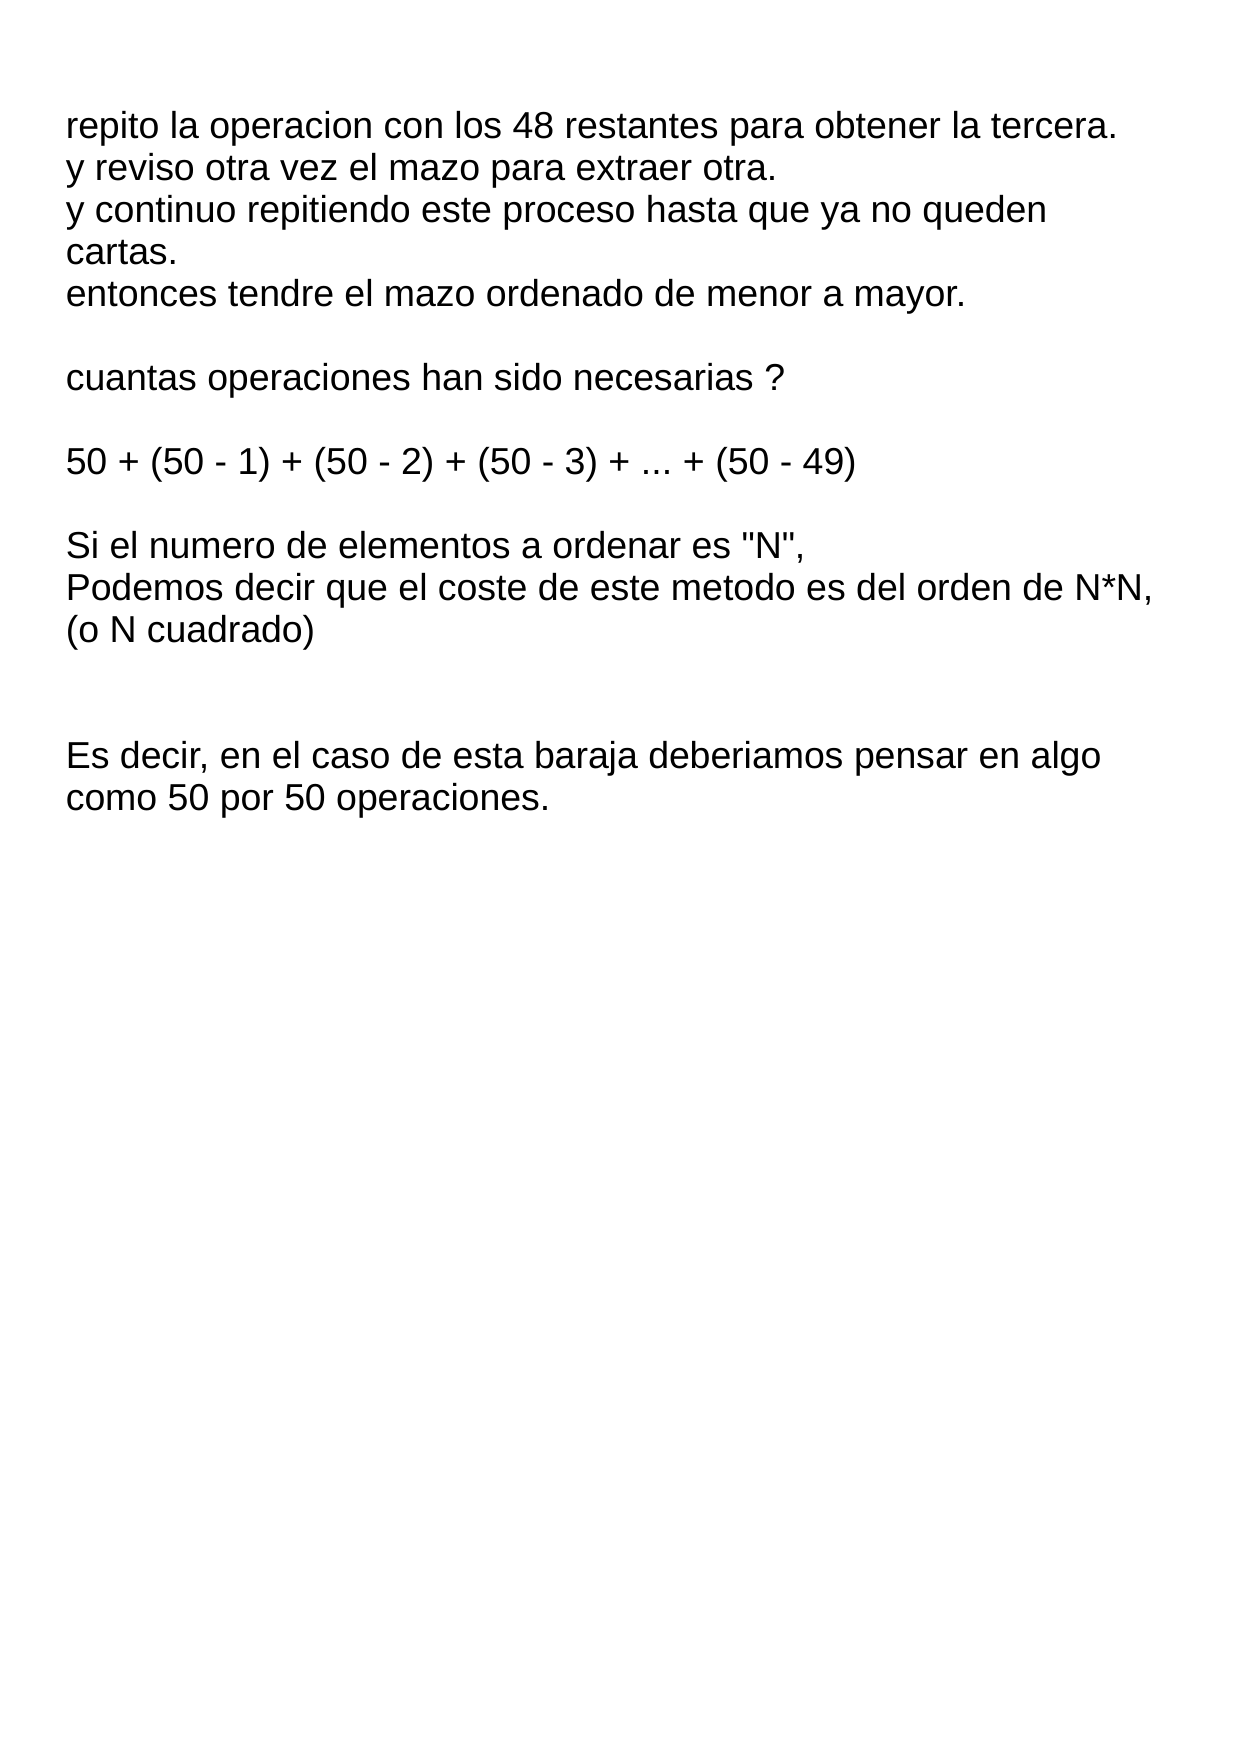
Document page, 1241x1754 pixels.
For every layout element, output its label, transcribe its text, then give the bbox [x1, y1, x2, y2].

text_box repito la operacion con los 48 restantes para obtener la tercera. y reviso otra vez el mazo para extraer otra. y continuo repitiendo este proceso hasta que ya no queden cartas. entonces tendre el mazo ordenado de menor a mayor. cuantas operaciones han sido necesarias ? 50 + (50 - 1) + (50 - 2) + (50 - 3) + ... + (50 - 49) Si el numero de elementos a ordenar es "N", Podemos decir que el coste de este metodo es del orden de N*N, (o N cuadrado) Es decir, en el caso de esta baraja deberiamos pensar en algo como 50 por 50 operaciones. [51, 55, 1182, 826]
